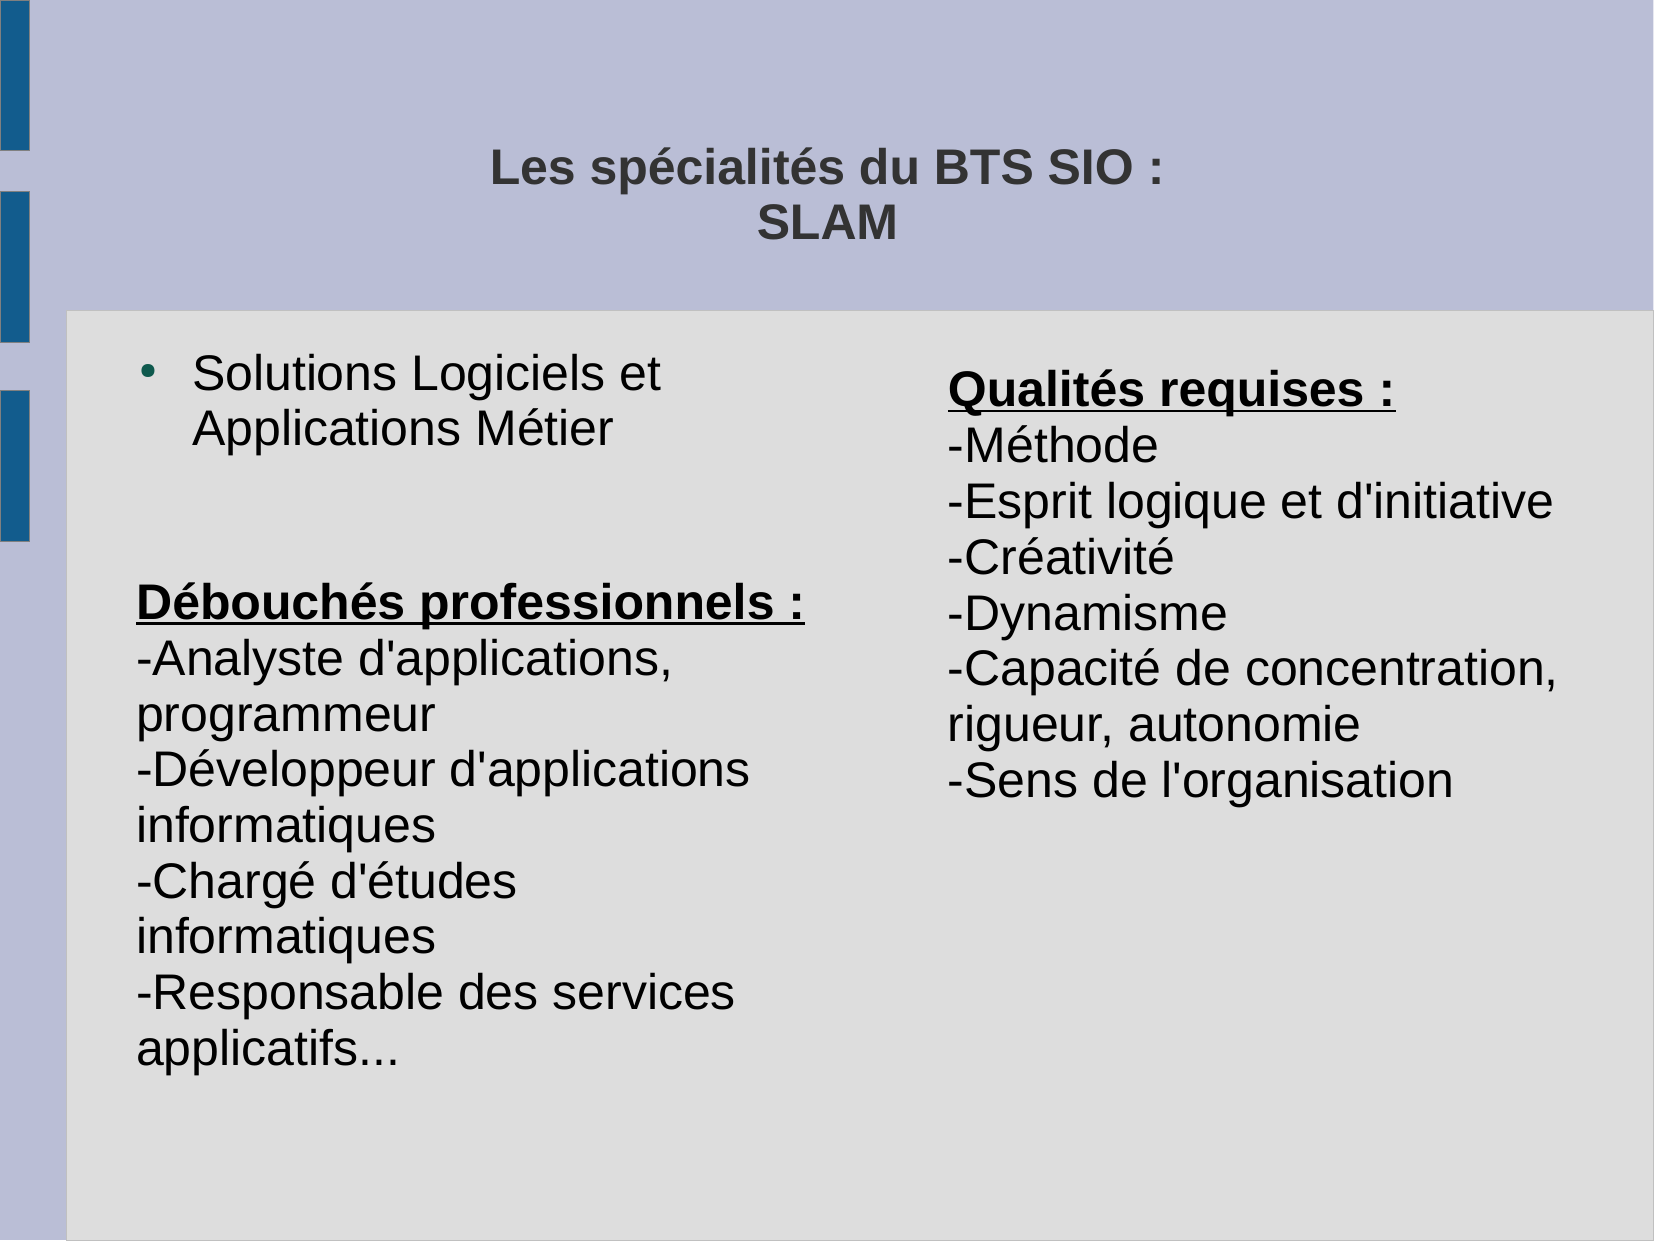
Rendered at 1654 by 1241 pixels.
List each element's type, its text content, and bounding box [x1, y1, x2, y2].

text_box Débouchés professionnels : -Analyste d'applications, programmeur -Développeur d'applications informatiques -Chargé d'études informatiques -Responsable des services applicatifs... [121, 566, 827, 1134]
text_box Qualités requises : -Méthode -Esprit logique et d'initiative -Créativité -Dynamisme -Capacité de concentration, rigueur, autonomie -Sens de l'organisation [933, 354, 1619, 873]
list Solutions Logiciels et Applications Métier [121, 344, 733, 566]
title Les spécialités du BTS SIO : SLAM [121, 91, 1534, 299]
